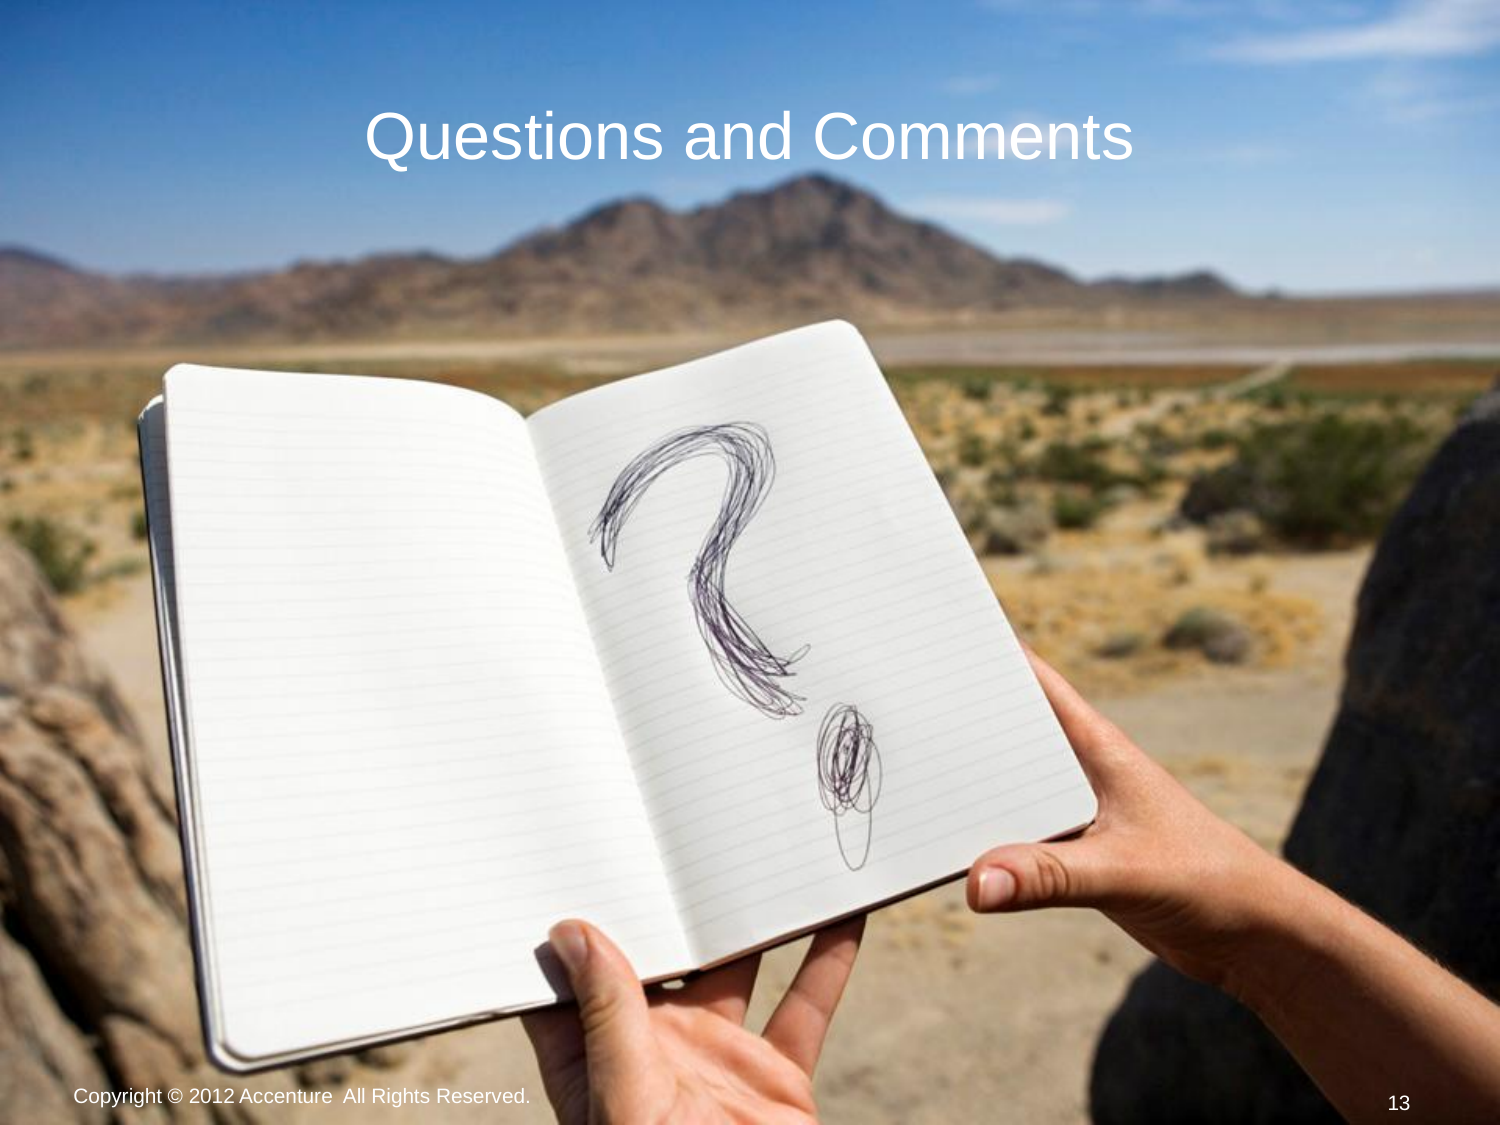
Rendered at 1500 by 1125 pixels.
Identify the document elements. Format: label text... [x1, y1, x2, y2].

picture [0, 0, 1500, 1125]
text_box Questions and Comments [75, 20, 1425, 174]
text_box 13 [1387, 1072, 1492, 1115]
